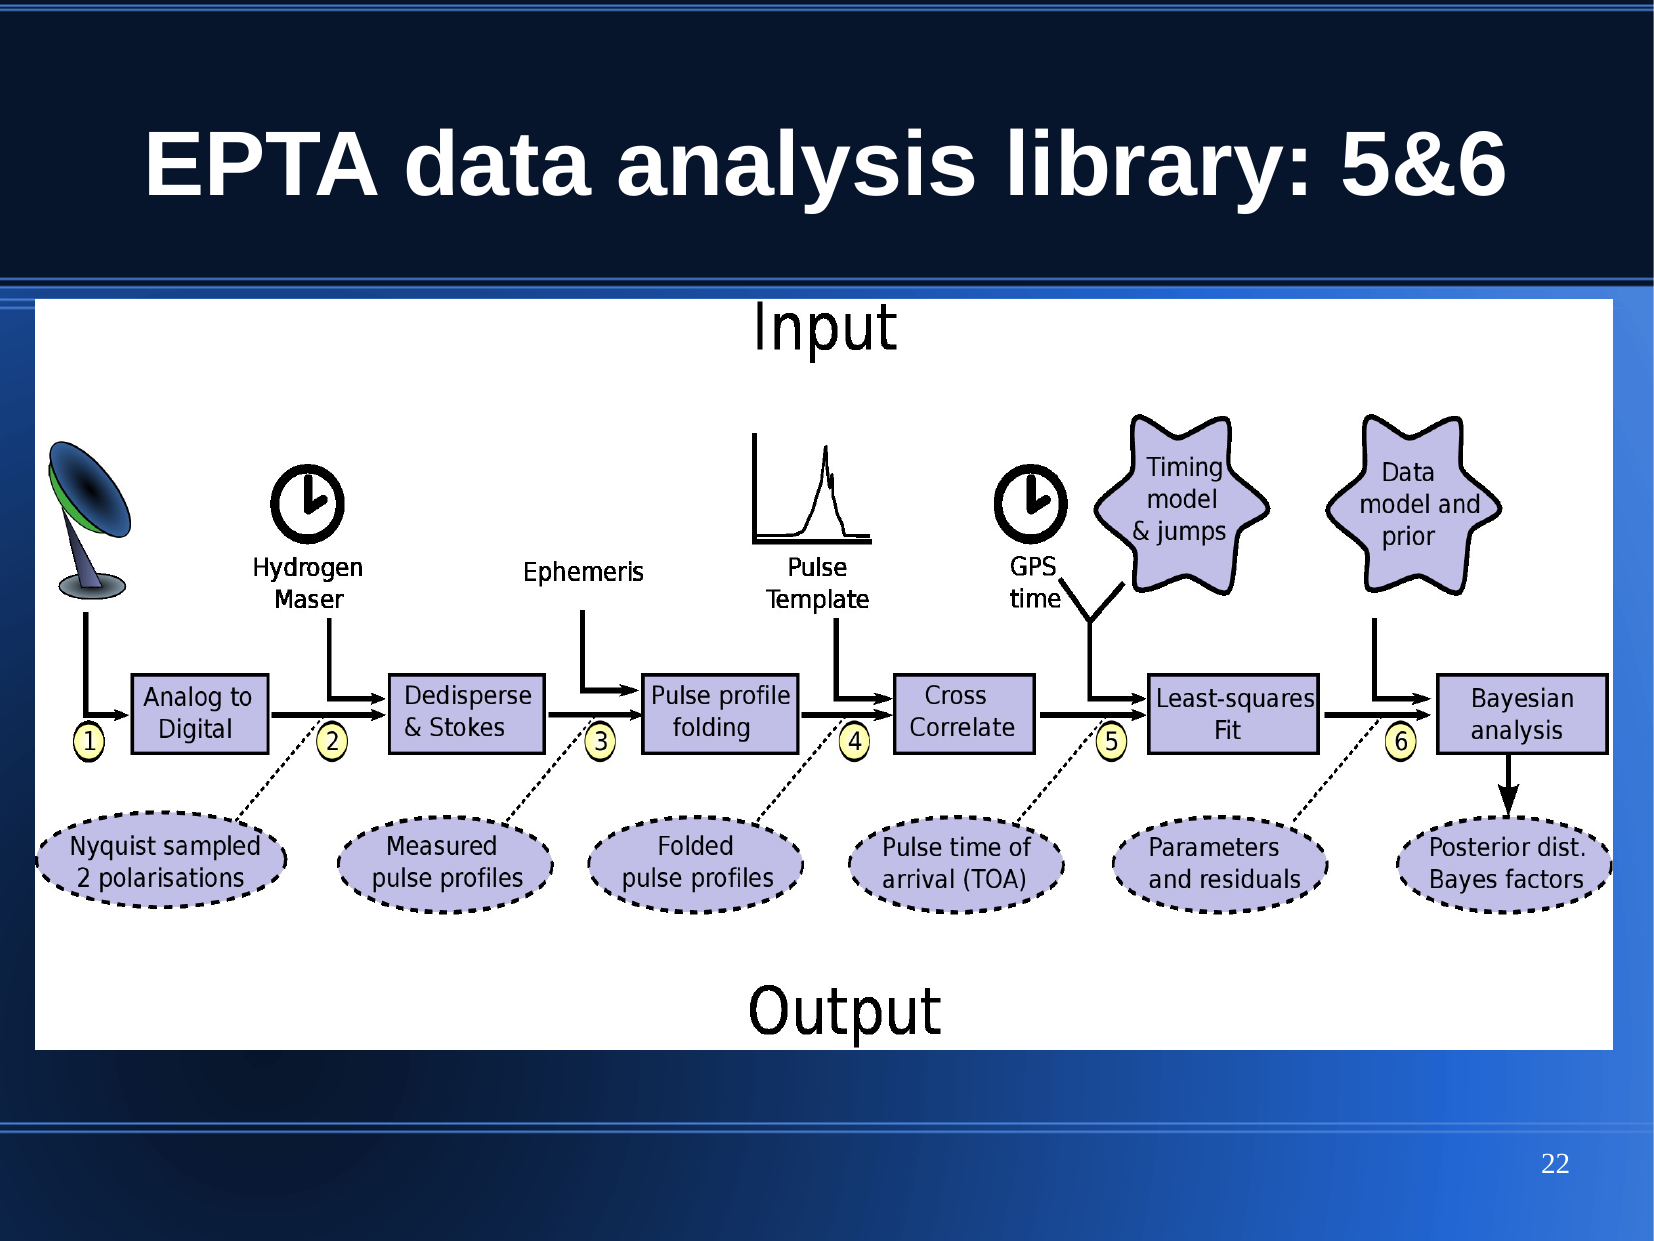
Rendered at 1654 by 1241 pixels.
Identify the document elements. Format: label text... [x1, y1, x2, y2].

picture [0, 0, 1654, 1241]
title EPTA data analysis library: 5&6 [82, 49, 1571, 257]
